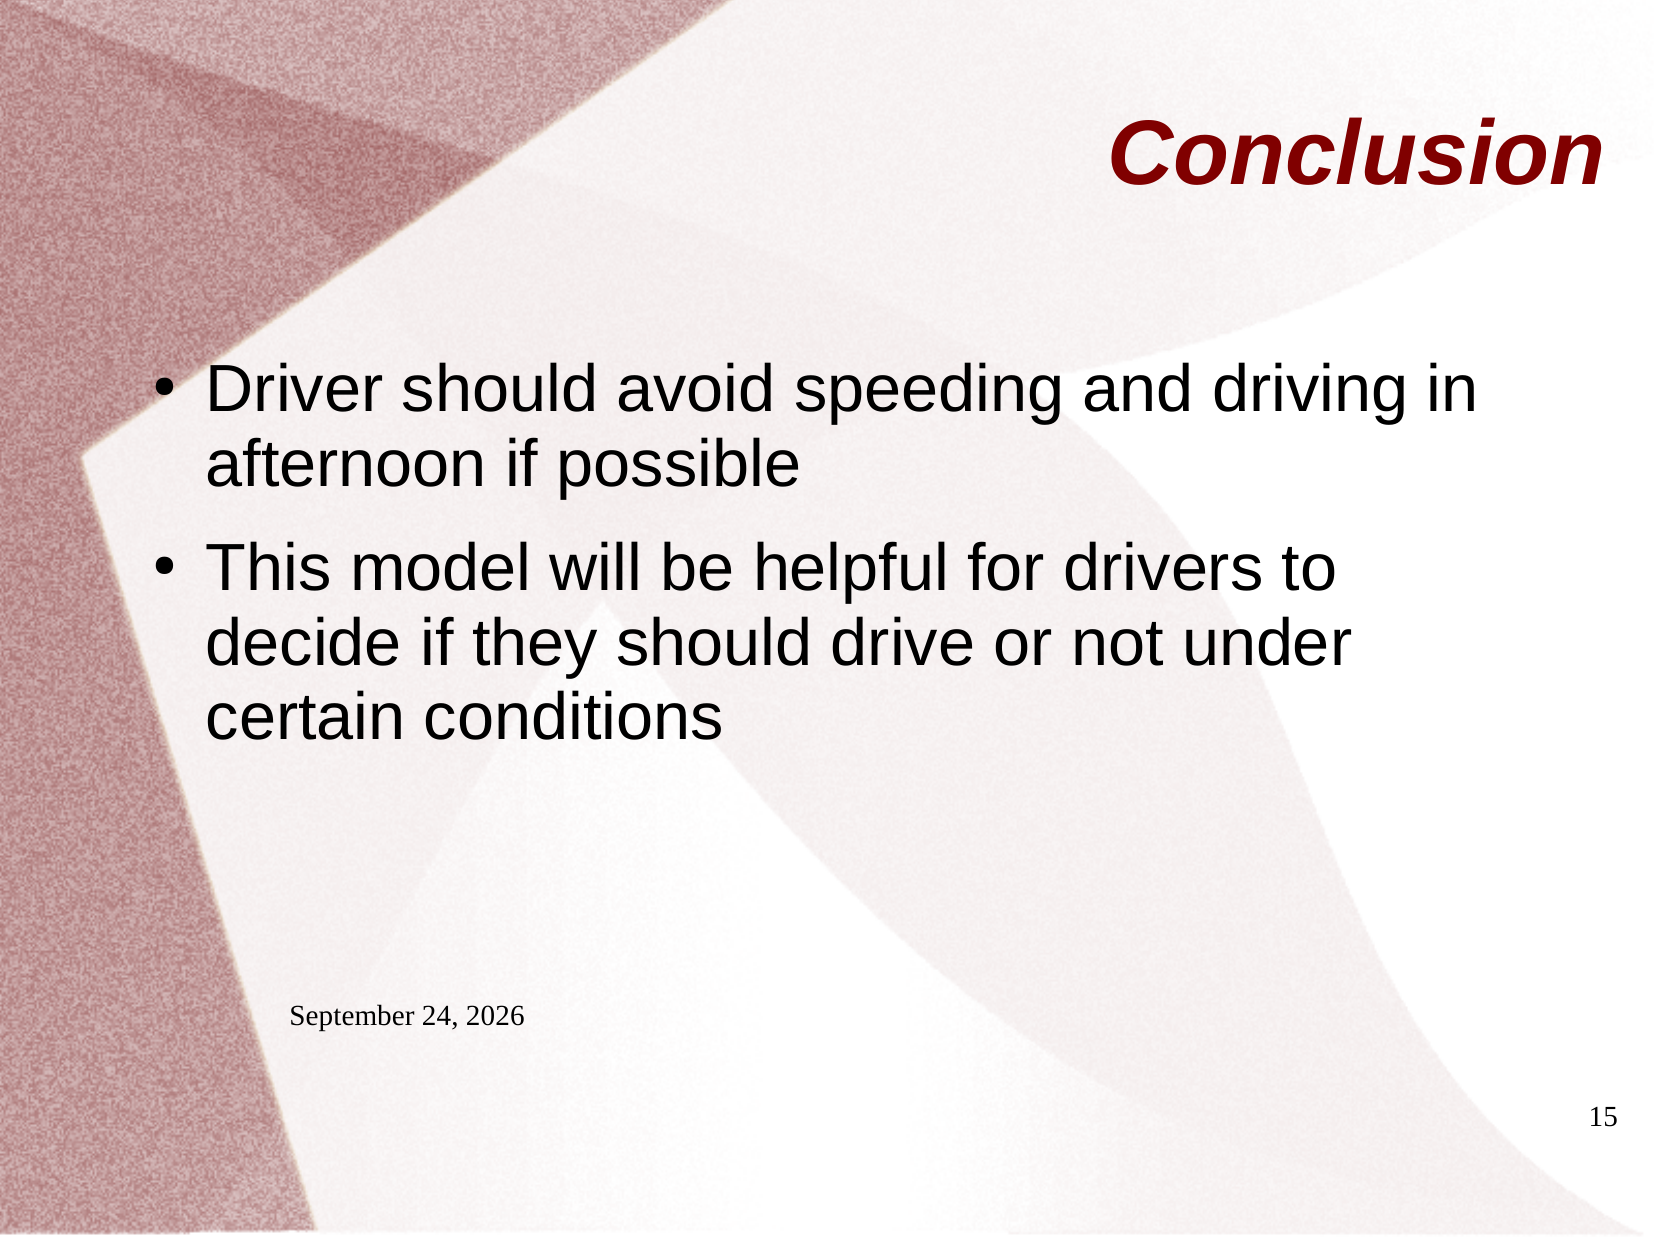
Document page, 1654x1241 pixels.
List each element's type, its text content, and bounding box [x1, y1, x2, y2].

picture [0, 0, 1654, 1241]
list Driver should avoid speeding and driving in afternoon if possible This model will be helpful for drivers to decide if they should drive or not under certain conditions [134, 350, 1516, 1133]
title Conclusion [596, 49, 1607, 257]
